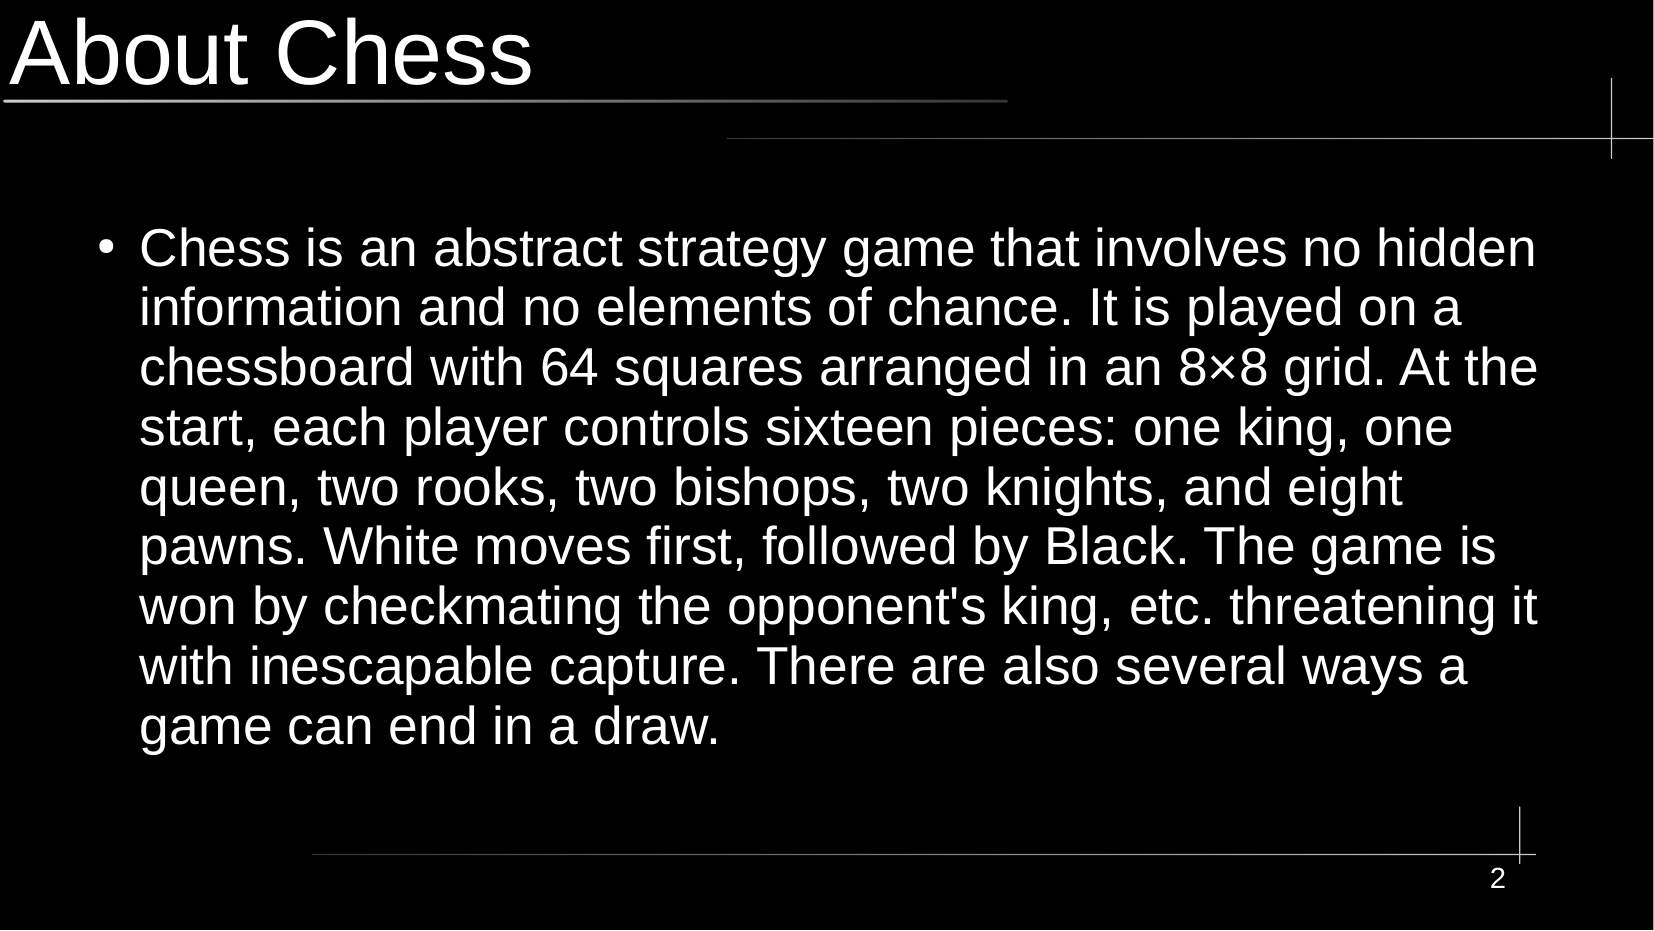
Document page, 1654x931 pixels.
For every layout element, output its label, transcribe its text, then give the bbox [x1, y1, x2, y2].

title About Chess [10, 0, 1576, 107]
list Chess is an abstract strategy game that involves no hidden information and no elements of chance. It is played on a chessboard with 64 squares arranged in an 8×8 grid. At the start, each player controls sixteen pieces: one king, one queen, two rooks, two bishops, two knights, and eight pawns. White moves first, followed by Black. The game is won by checkmating the opponent's king, etc. threatening it with inescapable capture. There are also several ways a game can end in a draw. [82, 217, 1571, 758]
